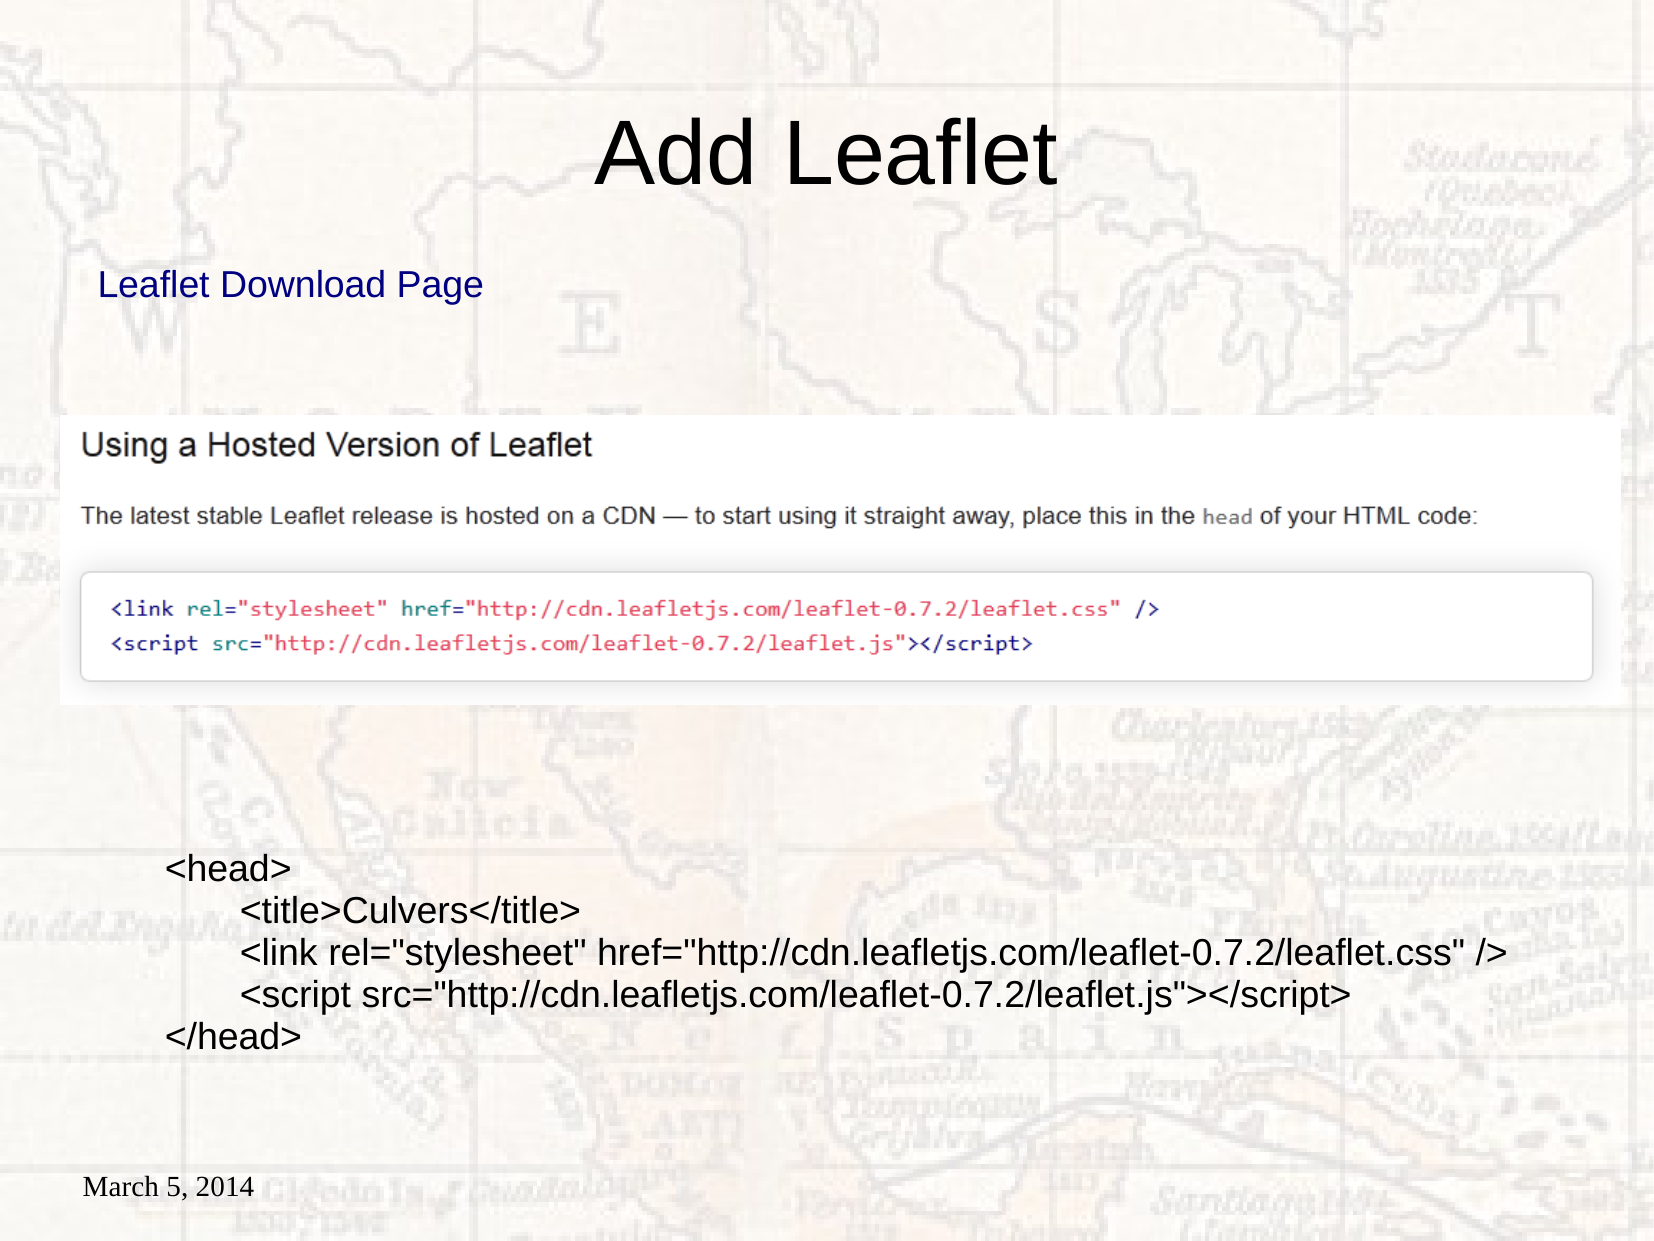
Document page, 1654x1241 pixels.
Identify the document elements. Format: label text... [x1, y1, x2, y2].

text_box Leaflet Download Page [82, 256, 1621, 314]
text_box <head> <title>Culvers</title> <link rel="stylesheet" href="http://cdn.leafletjs.com/leaflet-0.7.2/leaflet.css" /> <script src="http://cdn.leafletjs.com/leaflet-0.7.2/leaflet.js"></script> </head> [75, 840, 1561, 1065]
picture [0, 0, 1654, 1241]
title Add Leaflet [82, 49, 1571, 256]
